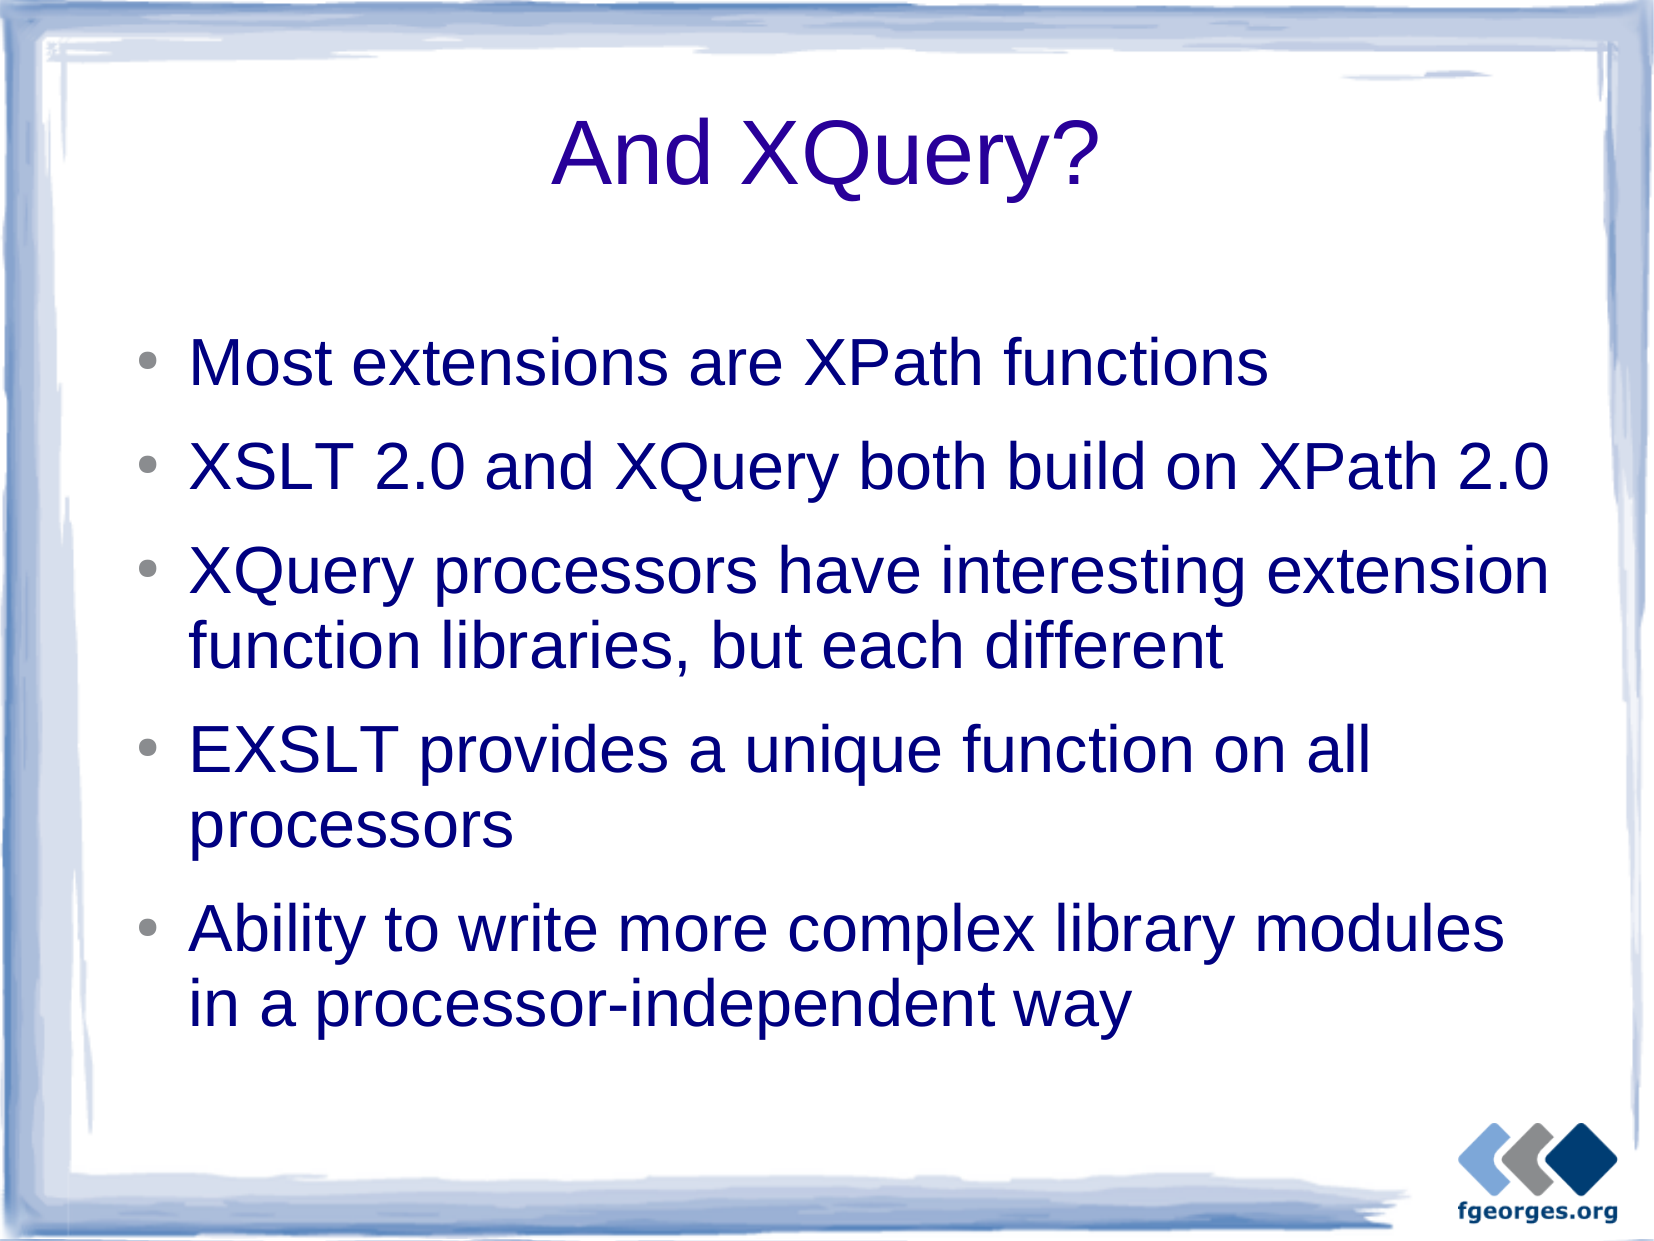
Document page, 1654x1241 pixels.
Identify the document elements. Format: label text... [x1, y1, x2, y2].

picture [0, 0, 1654, 1241]
list Most extensions are XPath functions XSLT 2.0 and XQuery both build on XPath 2.0 XQuery processors have interesting extension function libraries, but each different EXSLT provides a unique function on all processors Ability to write more complex library modules in a processor-independent way [118, 324, 1571, 1040]
title And XQuery? [82, 56, 1571, 250]
